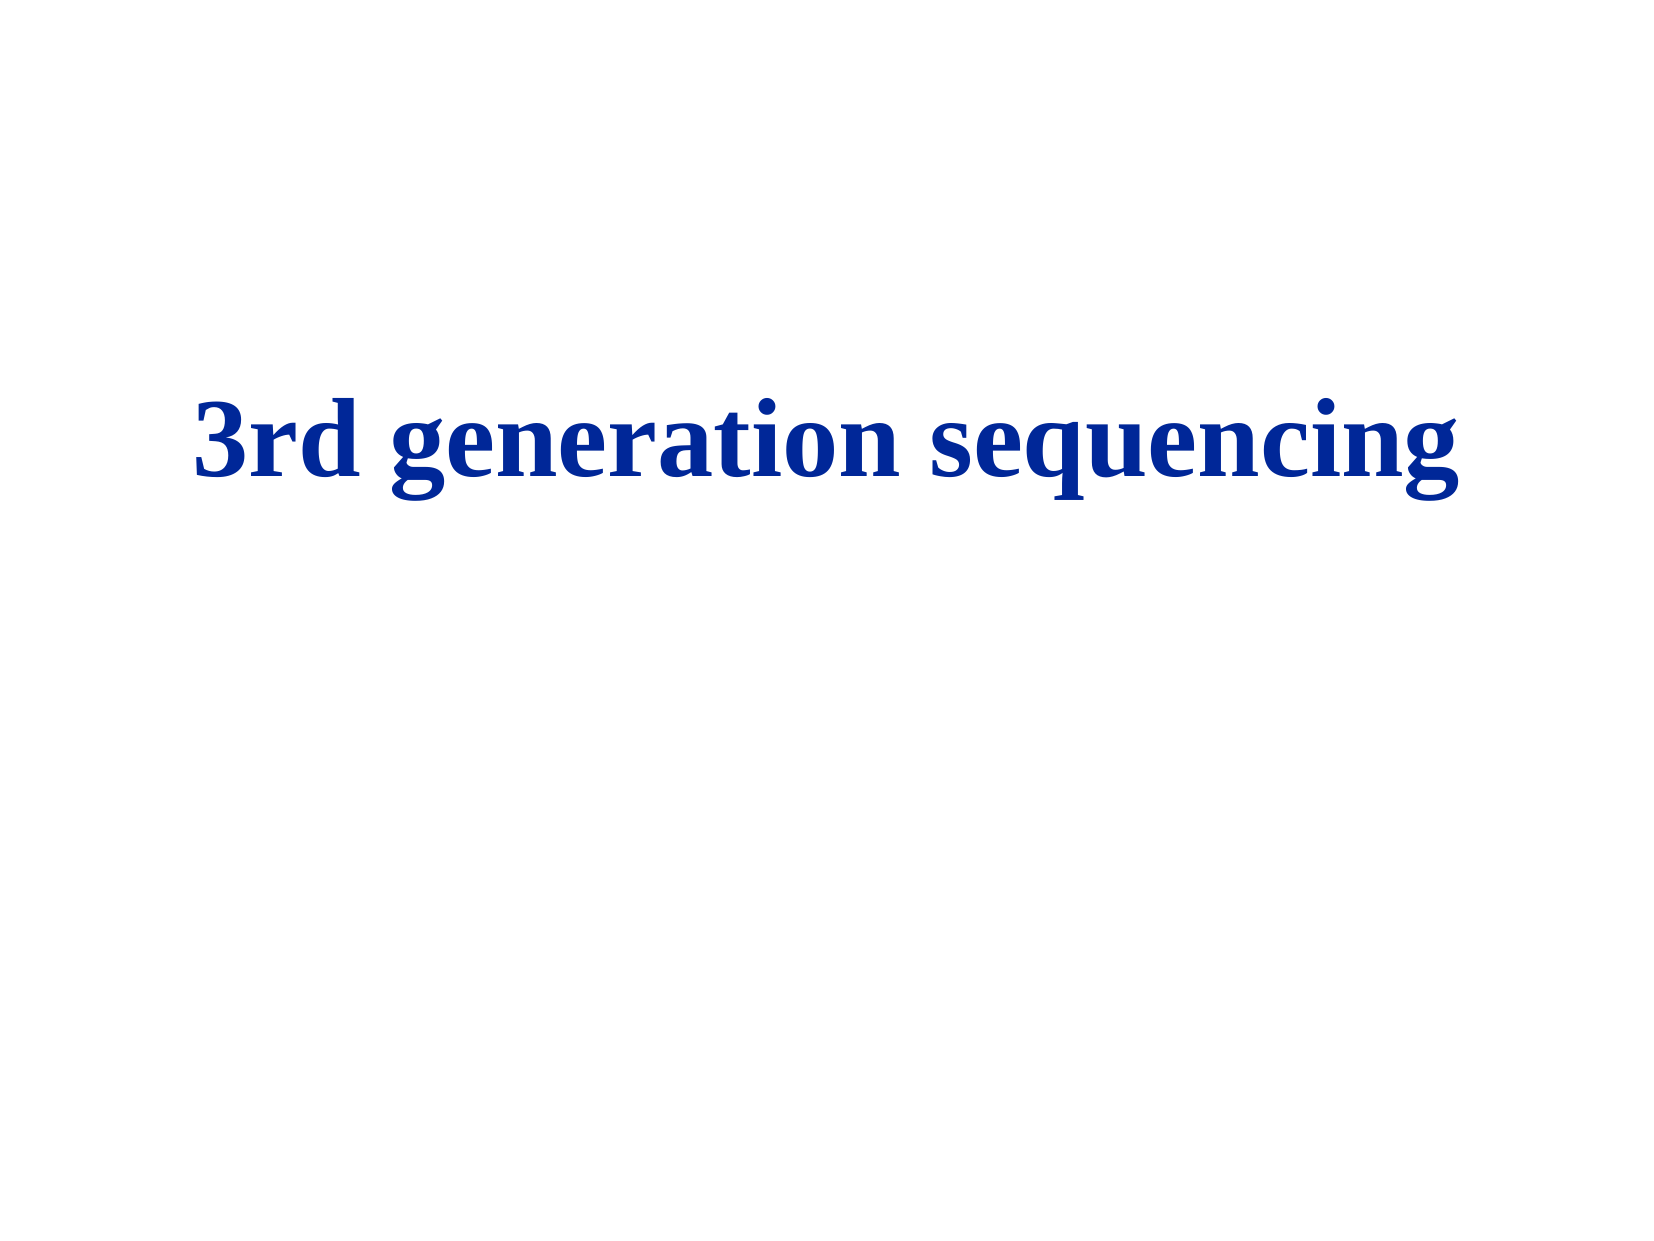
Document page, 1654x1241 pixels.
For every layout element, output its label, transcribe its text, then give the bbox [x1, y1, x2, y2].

title 3rd generation sequencing [82, 315, 1571, 563]
